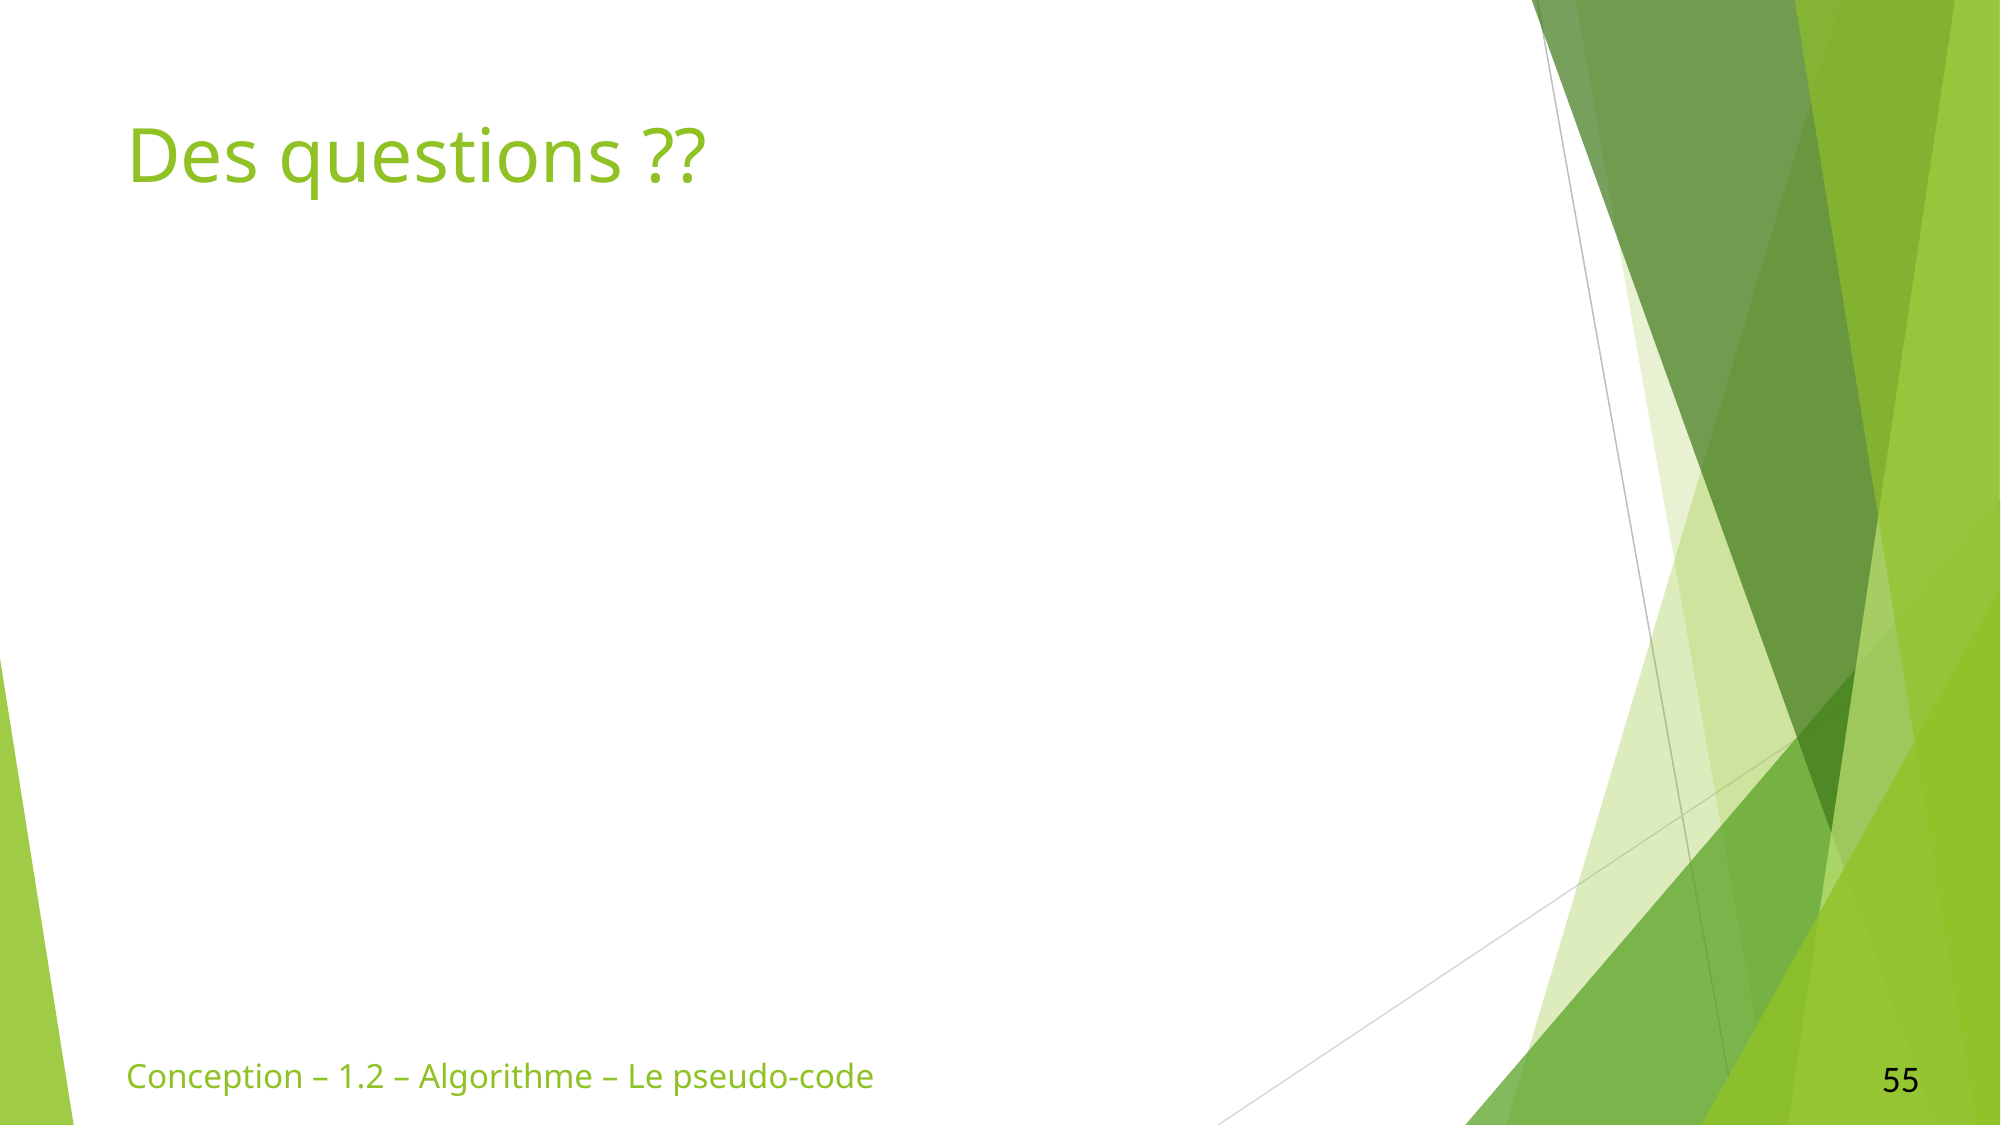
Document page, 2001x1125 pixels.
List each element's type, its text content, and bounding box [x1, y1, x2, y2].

text_box Conception – 1.2 – Algorithme – Le pseudo-code [111, 1047, 1094, 1109]
title Des questions ?? [111, 99, 1522, 317]
text_box [1866, 1047, 1979, 1108]
